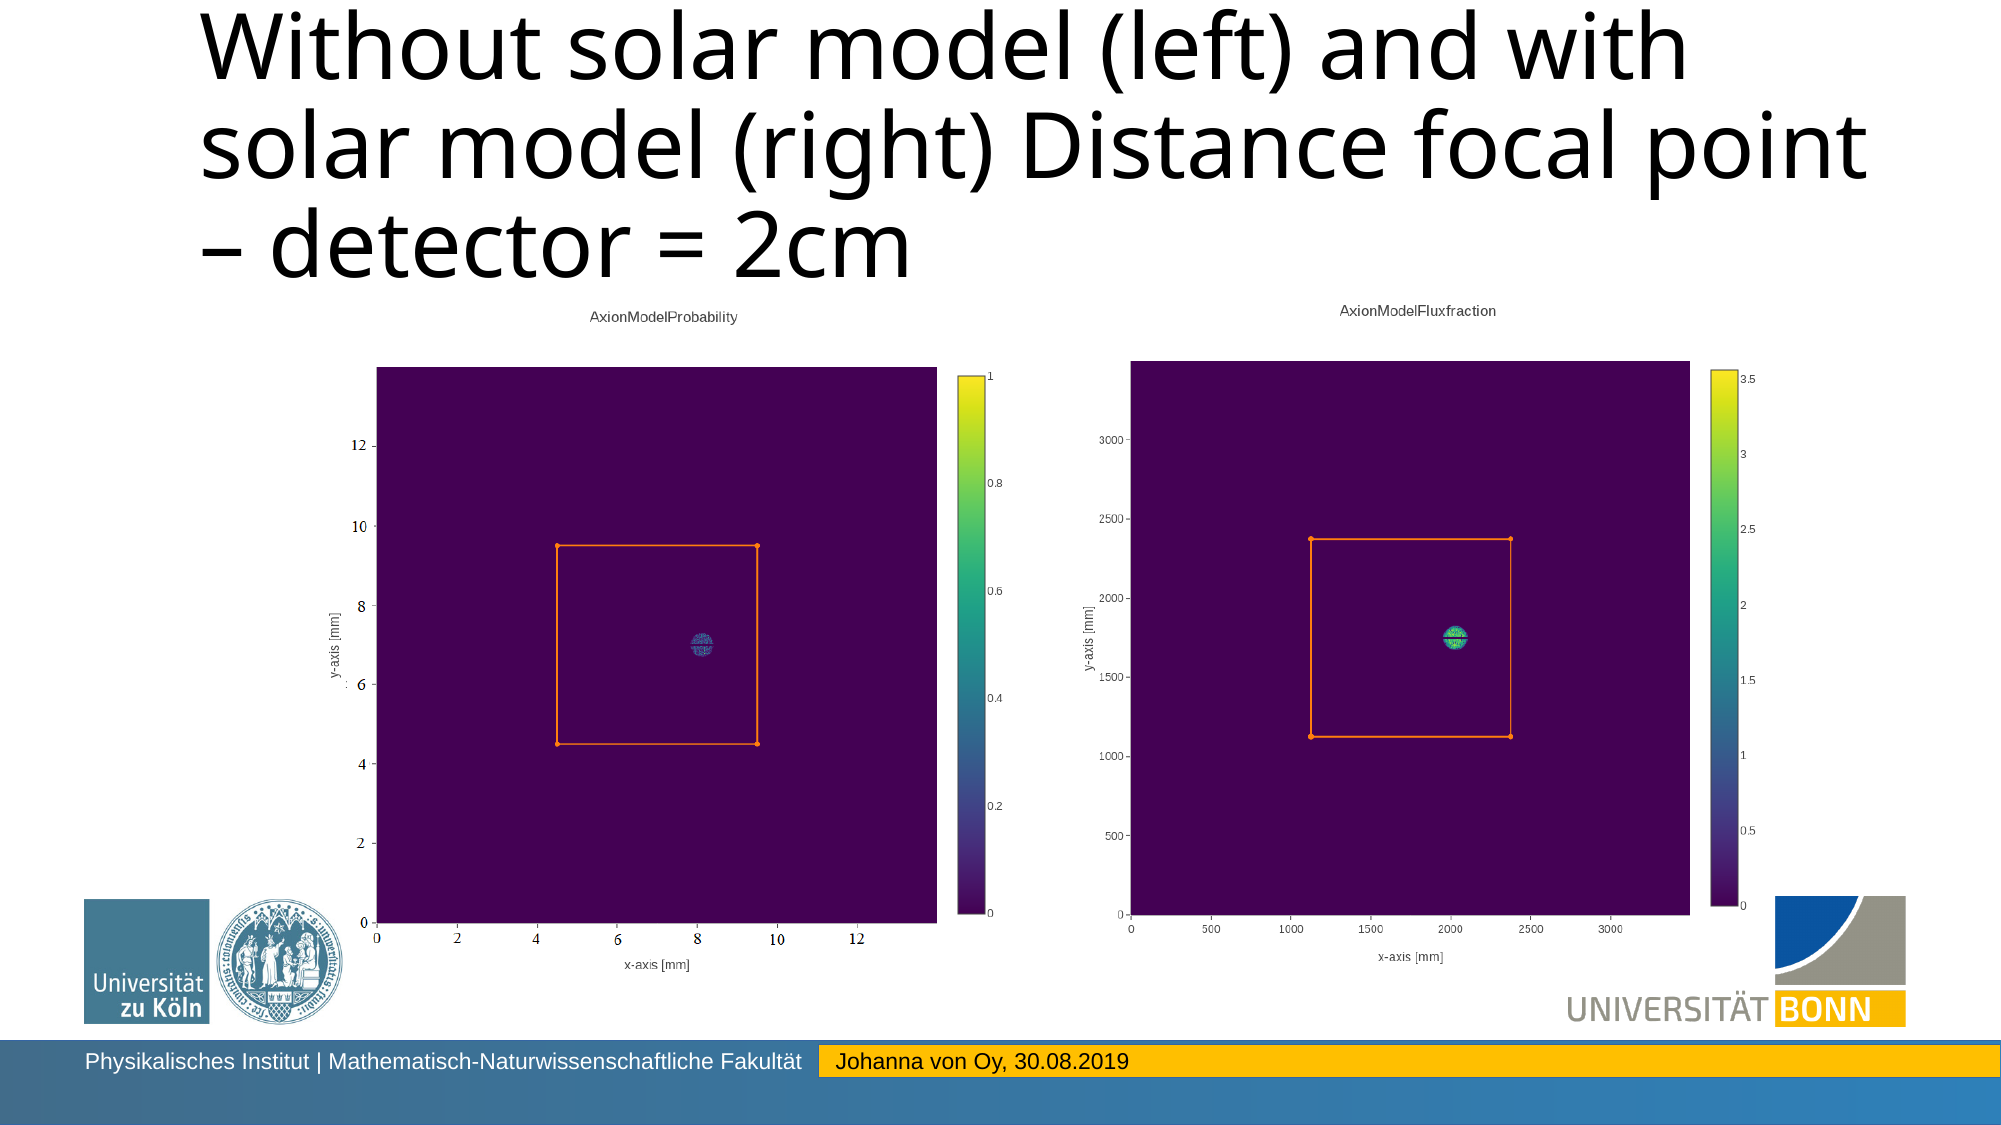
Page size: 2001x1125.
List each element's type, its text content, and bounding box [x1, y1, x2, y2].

text_box Physikalisches Institut | Mathematisch-Naturwissenschaftliche Fakultät [70, 1039, 814, 1082]
text_box [0, 1040, 2000, 1125]
picture [1059, 271, 1906, 1027]
text_box Johanna von Oy, 30.08.2019 [814, 1039, 1991, 1082]
picture [77, 277, 1022, 1025]
title Without solar model (left) and with solar model (right) Distance focal point – detector = 2cm [184, 40, 1910, 258]
